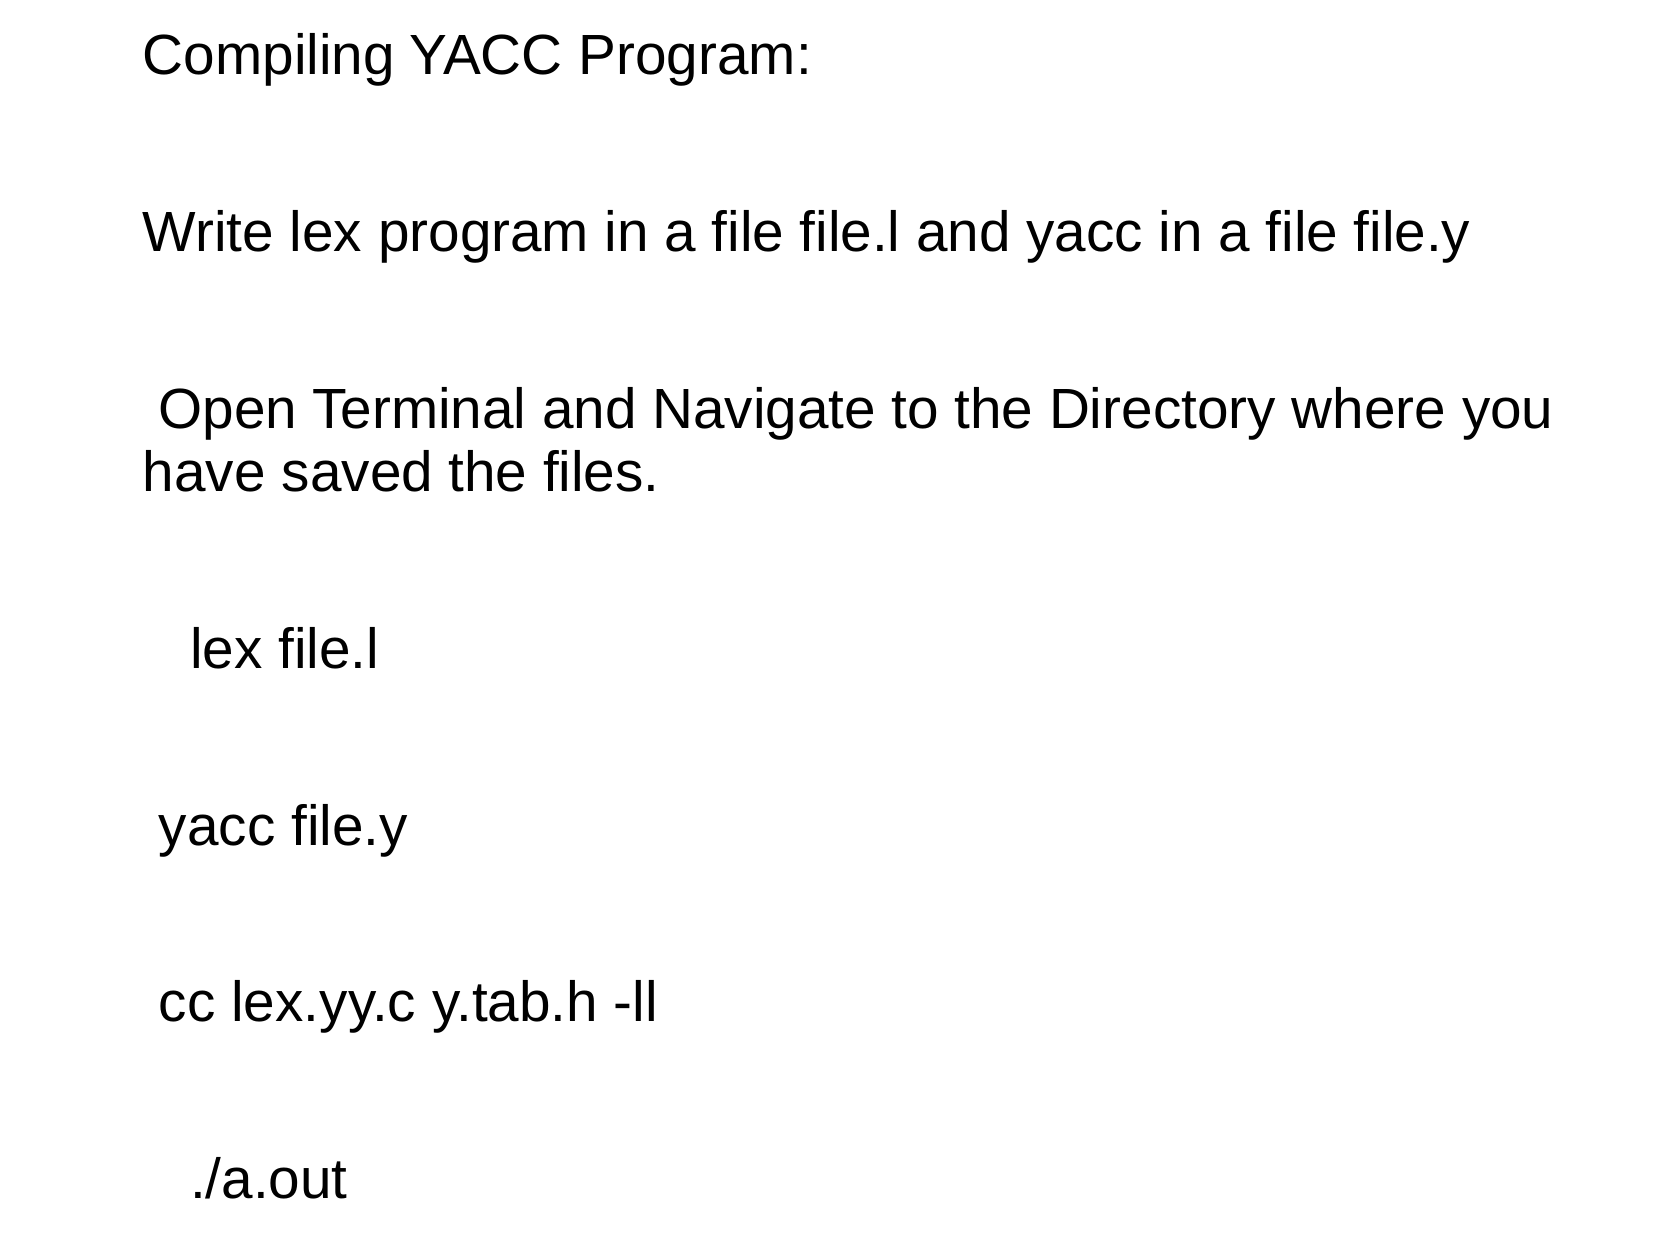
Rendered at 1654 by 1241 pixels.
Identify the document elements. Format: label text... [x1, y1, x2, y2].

list Compiling YACC Program: Write lex program in a file file.l and yacc in a file file.y Open Terminal and Navigate to the Directory where you have saved the files. lex file.l yacc file.y cc lex.yy.c y.tab.h -ll ./a.out [82, 23, 1571, 1217]
